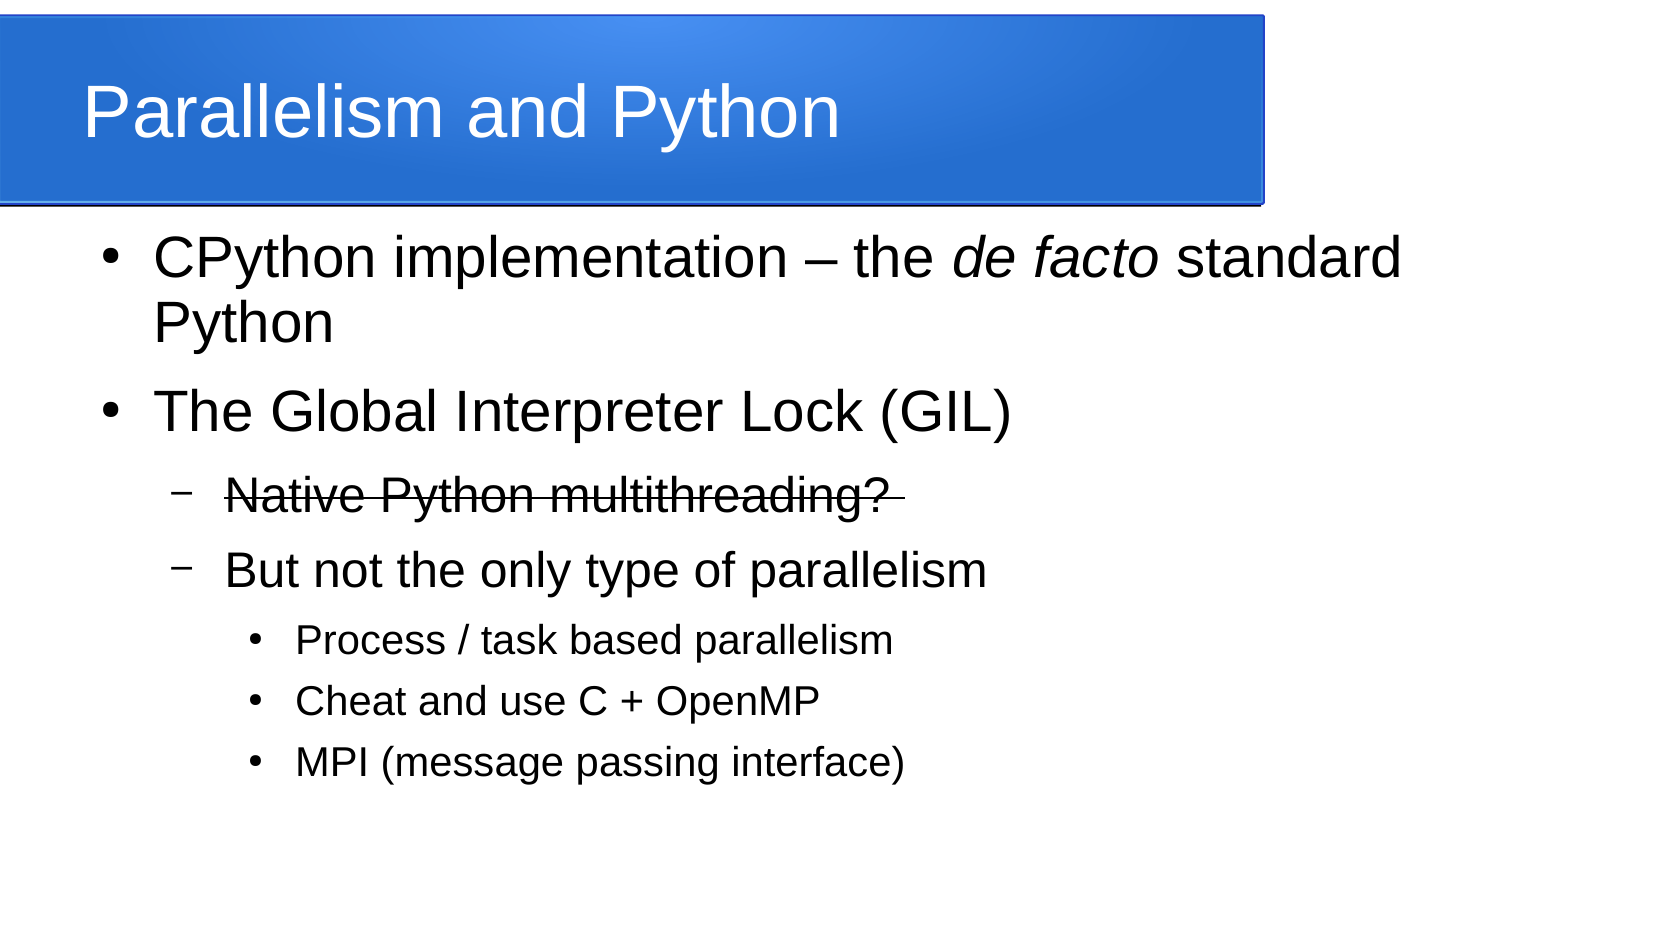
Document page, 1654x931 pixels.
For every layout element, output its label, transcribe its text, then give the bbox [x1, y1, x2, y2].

list CPython implementation – the de facto standard Python The Global Interpreter Lock (GIL) Native Python multithreading? But not the only type of parallelism Process / task based parallelism Cheat and use C + OpenMP MPI (message passing interface) [82, 224, 1571, 851]
title Parallelism and Python [82, 35, 1235, 189]
